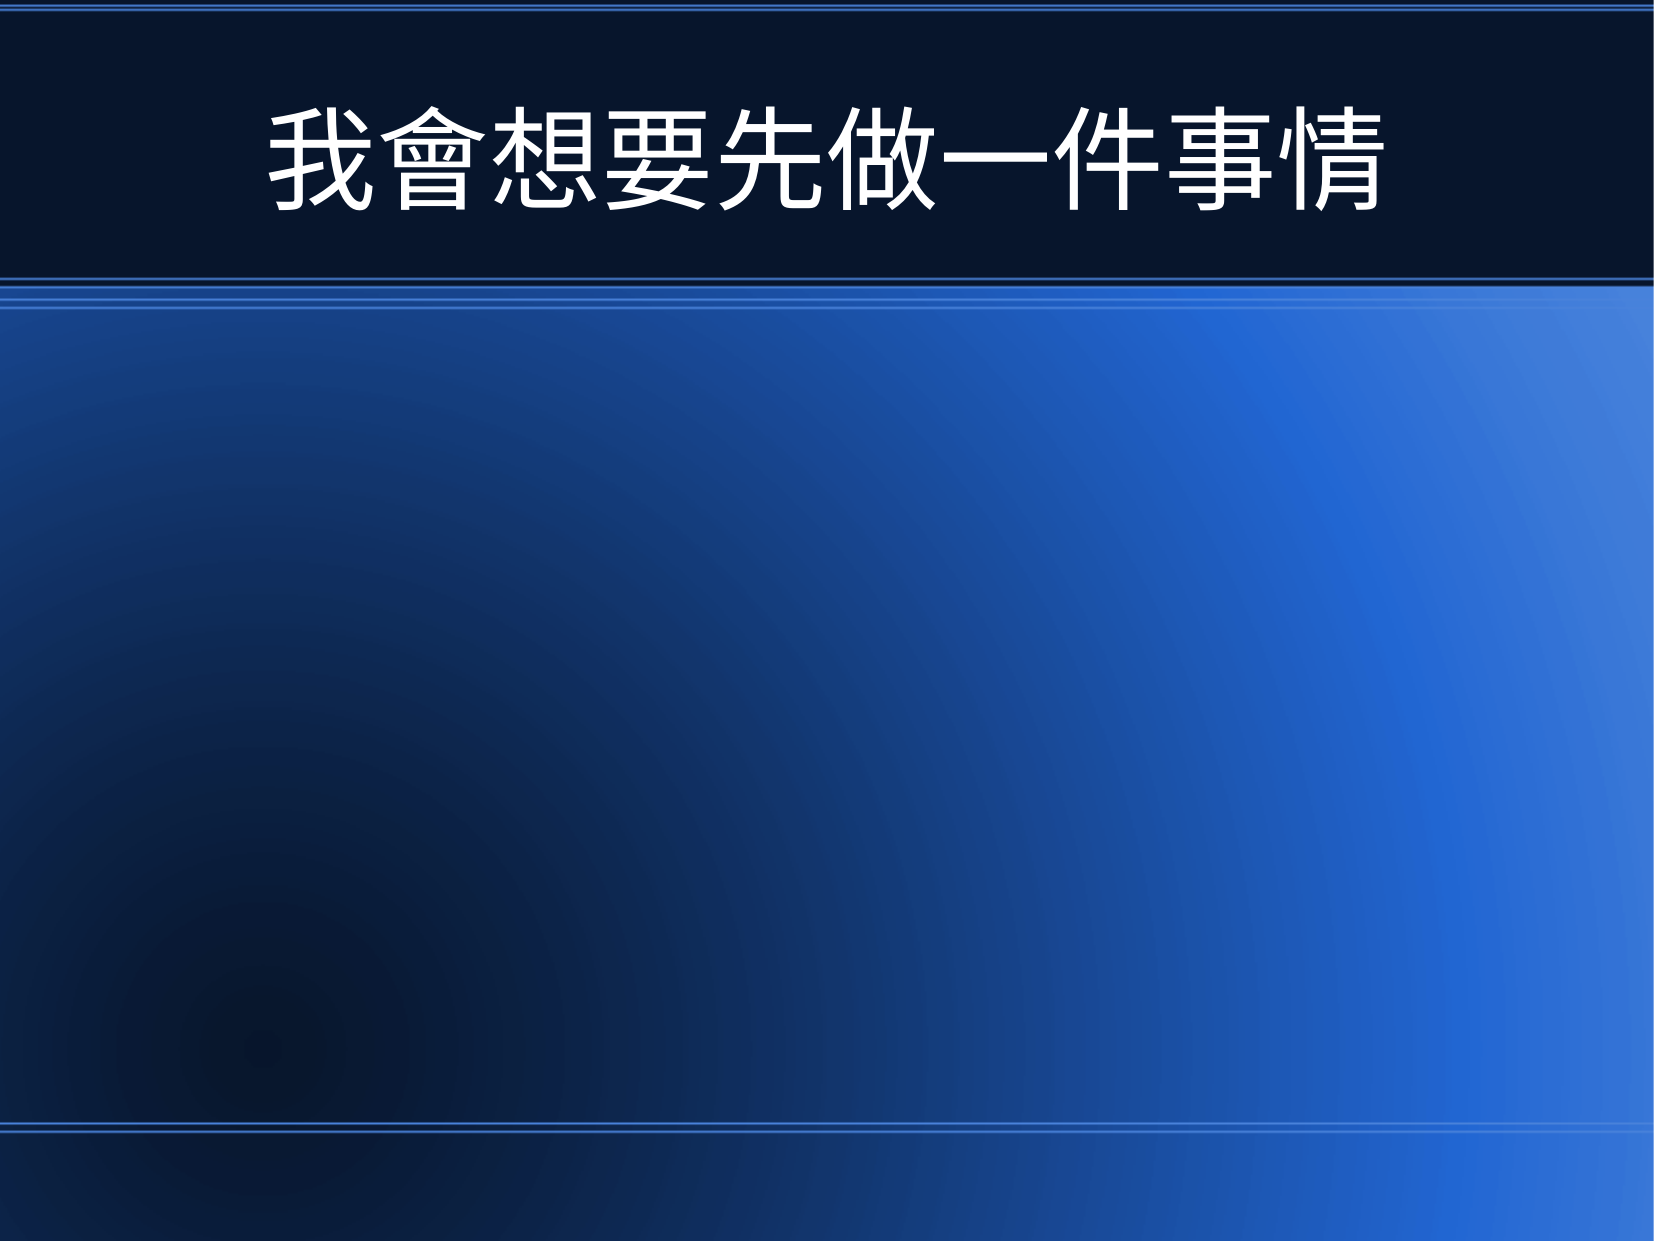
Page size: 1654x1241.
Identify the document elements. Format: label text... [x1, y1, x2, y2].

title 我會想要先做一件事情 [82, 49, 1571, 257]
picture [0, 0, 1654, 1241]
